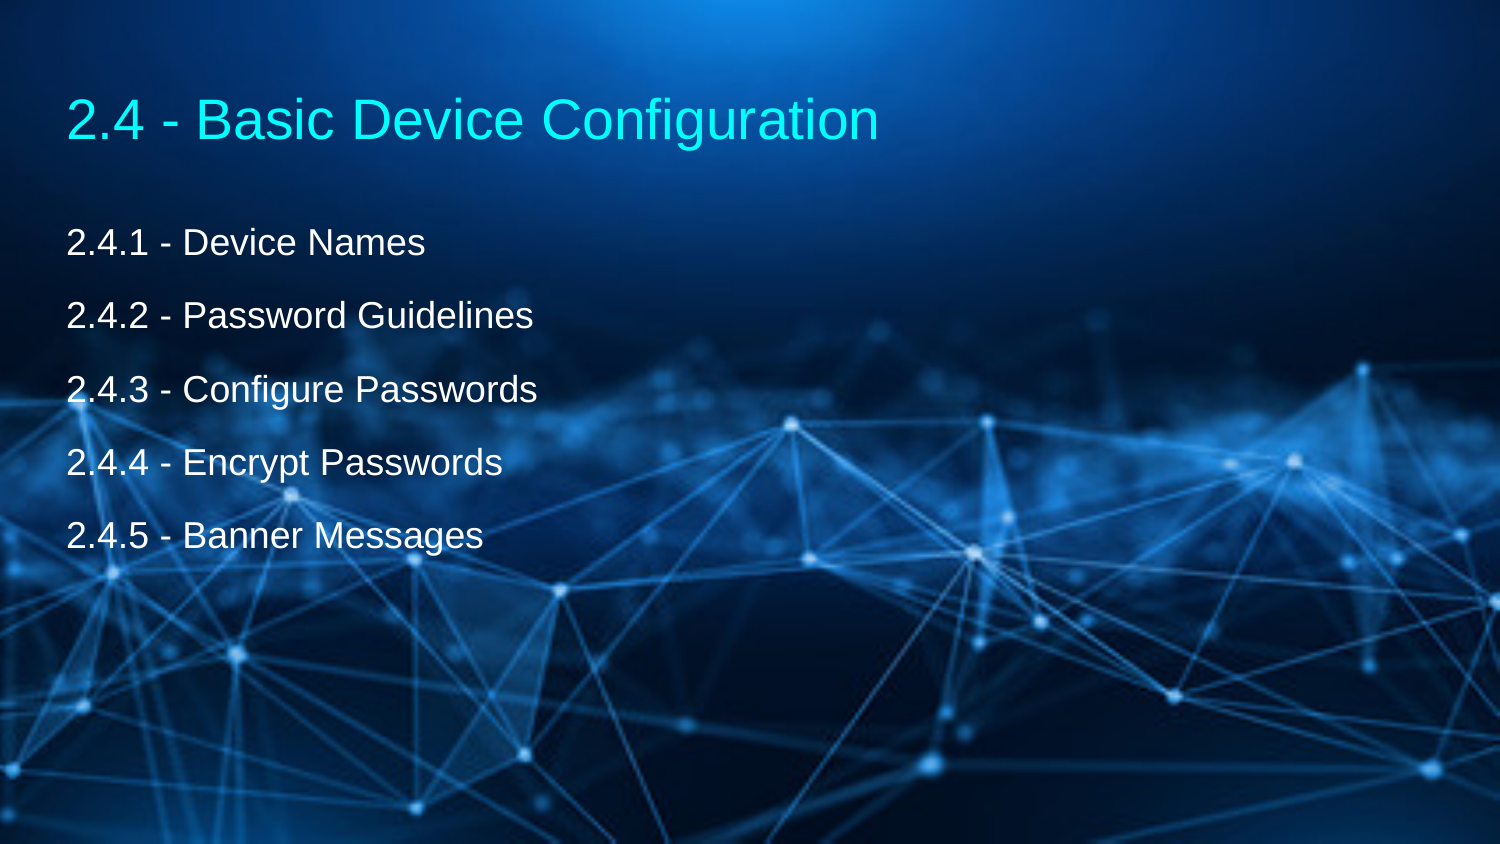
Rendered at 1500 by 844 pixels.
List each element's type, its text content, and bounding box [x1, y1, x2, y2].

list 2.4.1 - Device Names 2.4.2 - Password Guidelines 2.4.3 - Configure Passwords 2.4.4 - Encrypt Passwords 2.4.5 - Banner Messages [51, 200, 1449, 761]
title 2.4 - Basic Device Configuration [51, 72, 1449, 167]
picture [0, 0, 1500, 844]
